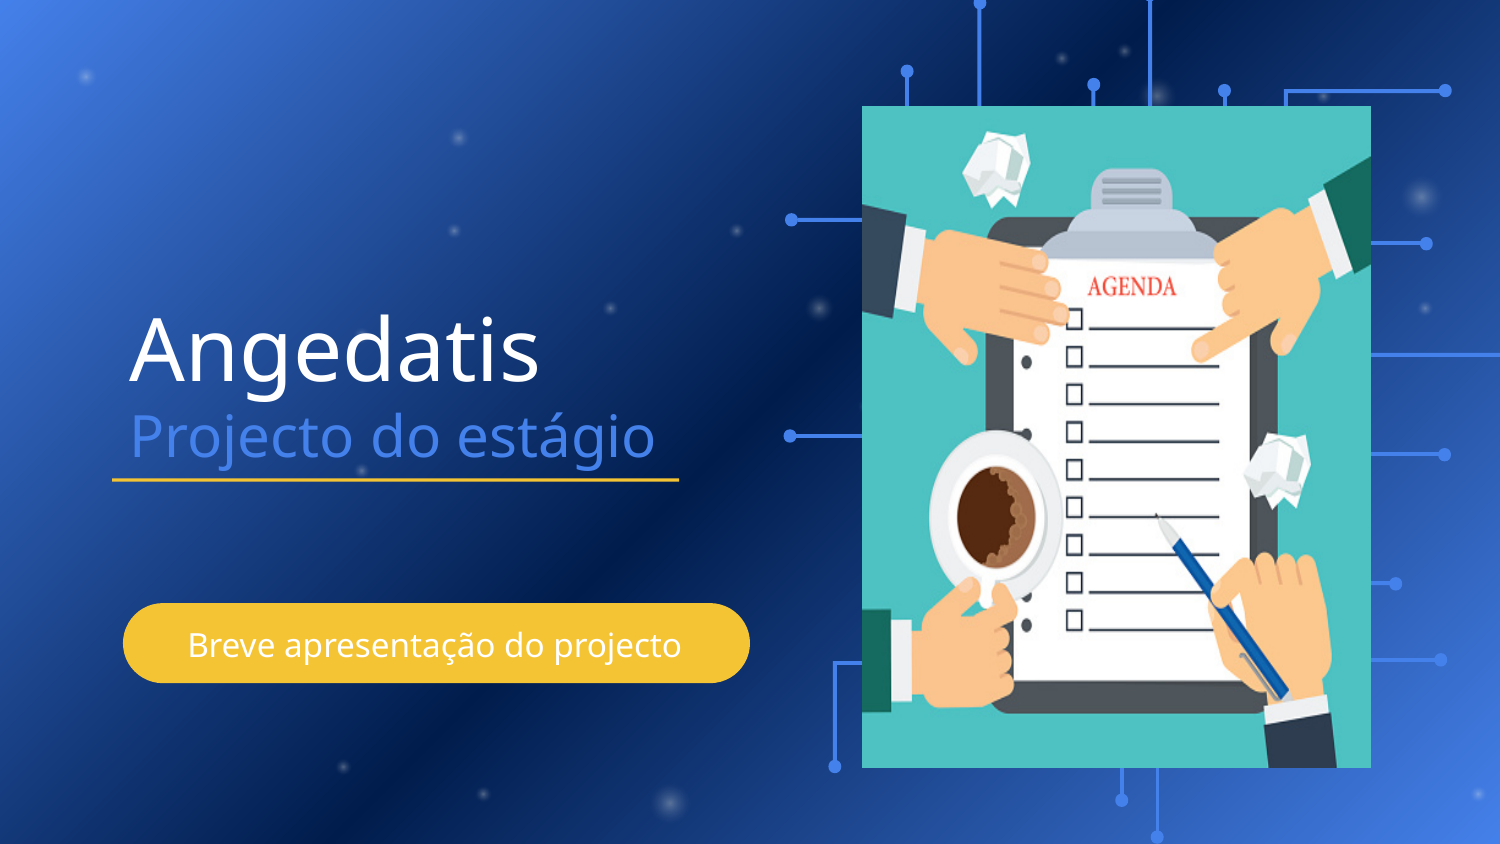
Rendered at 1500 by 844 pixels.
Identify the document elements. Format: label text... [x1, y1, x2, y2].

title Angedatis Projecto do estágio [114, 94, 780, 485]
text_box [122, 603, 751, 684]
picture [862, 106, 1371, 768]
subtitle Breve apresentação do projecto [150, 609, 720, 677]
